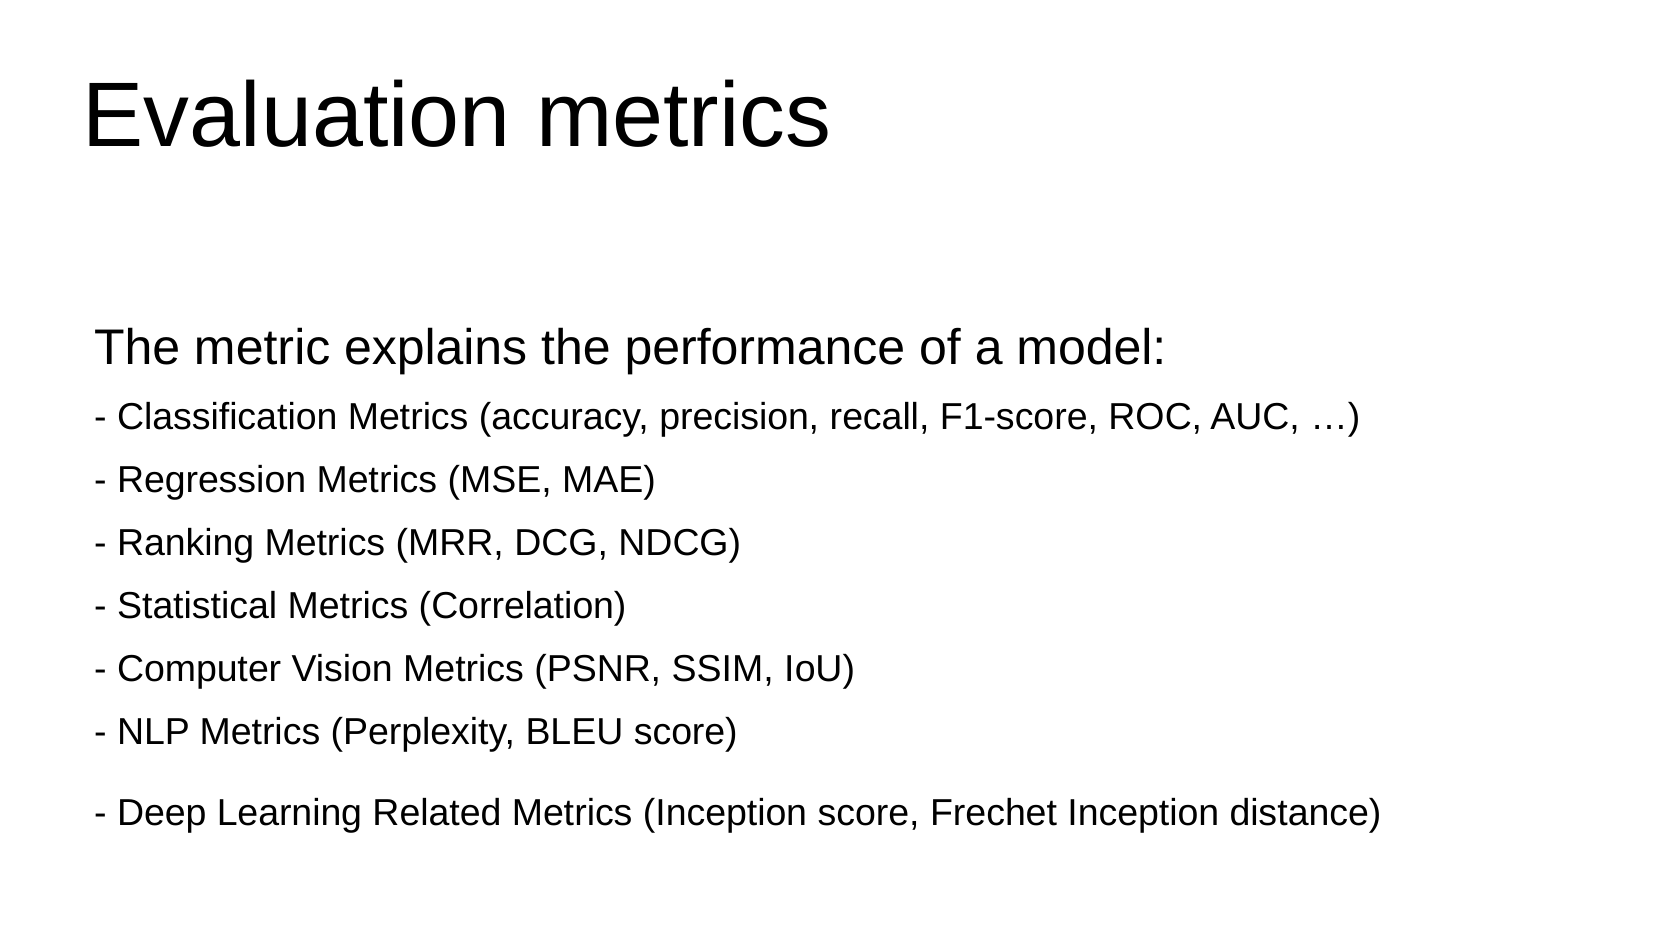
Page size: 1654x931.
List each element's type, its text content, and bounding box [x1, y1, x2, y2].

title The metric explains the performance of a model: - Classification Metrics (accuracy, precision, recall, F1-score, ROC, AUC, …) - Regression Metrics (MSE, MAE) - Ranking Metrics (MRR, DCG, NDCG) - Statistical Metrics (Correlation) - Computer Vision Metrics (PSNR, SSIM, IoU) - NLP Metrics (Perplexity, BLEU score) - Deep Learning Related Metrics (Inception score, Frechet Inception distance) [94, 291, 1441, 837]
title Evaluation metrics [82, 12, 1571, 218]
